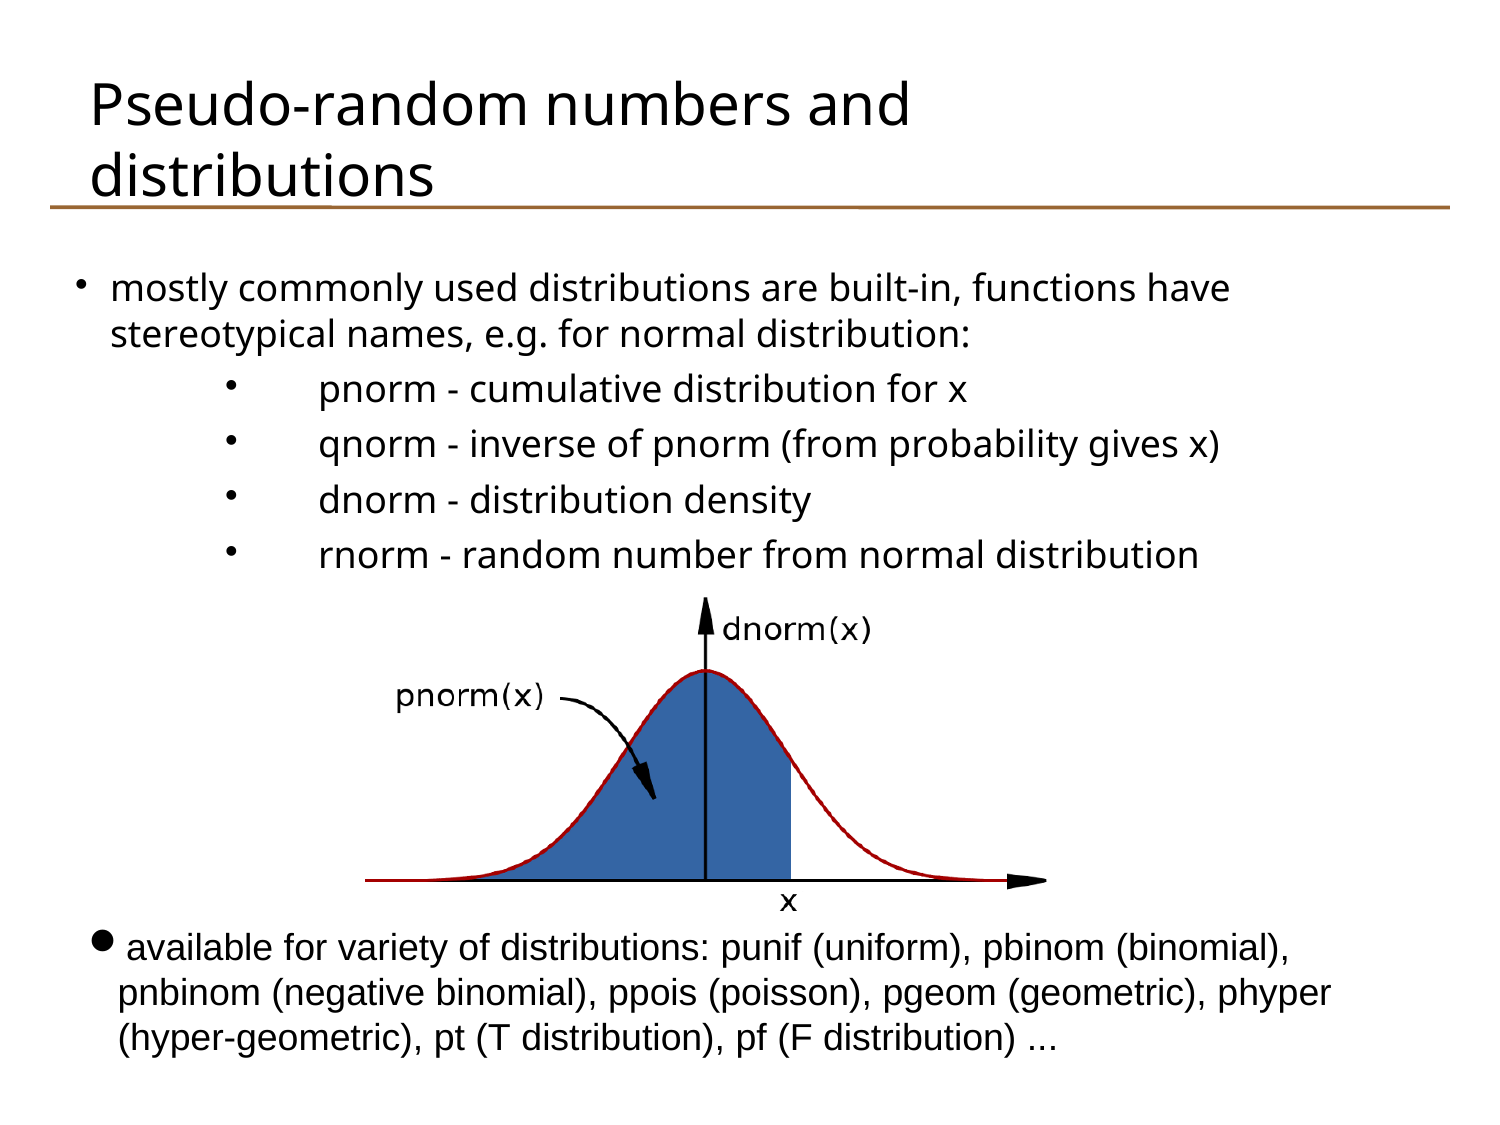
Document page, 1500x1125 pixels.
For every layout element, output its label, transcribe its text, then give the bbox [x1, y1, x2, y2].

text_box Pseudo-random numbers and distributions [74, 44, 1422, 231]
picture [350, 592, 1060, 915]
text_box available for variety of distributions: punif (uniform), pbinom (binomial), pnbinom (negative binomial), ppois (poisson), pgeom (geometric), phyper (hyper-geometric), pt (T distribution), pf (F distribution) ... [73, 915, 1419, 1066]
text_box mostly commonly used distributions are built-in, functions have stereotypical names, e.g. for normal distribution: pnorm - cumulative distribution for x qnorm - inverse of pnorm (from probability gives x) dnorm - distribution density rnorm - random number from normal distribution [74, 263, 1422, 1003]
